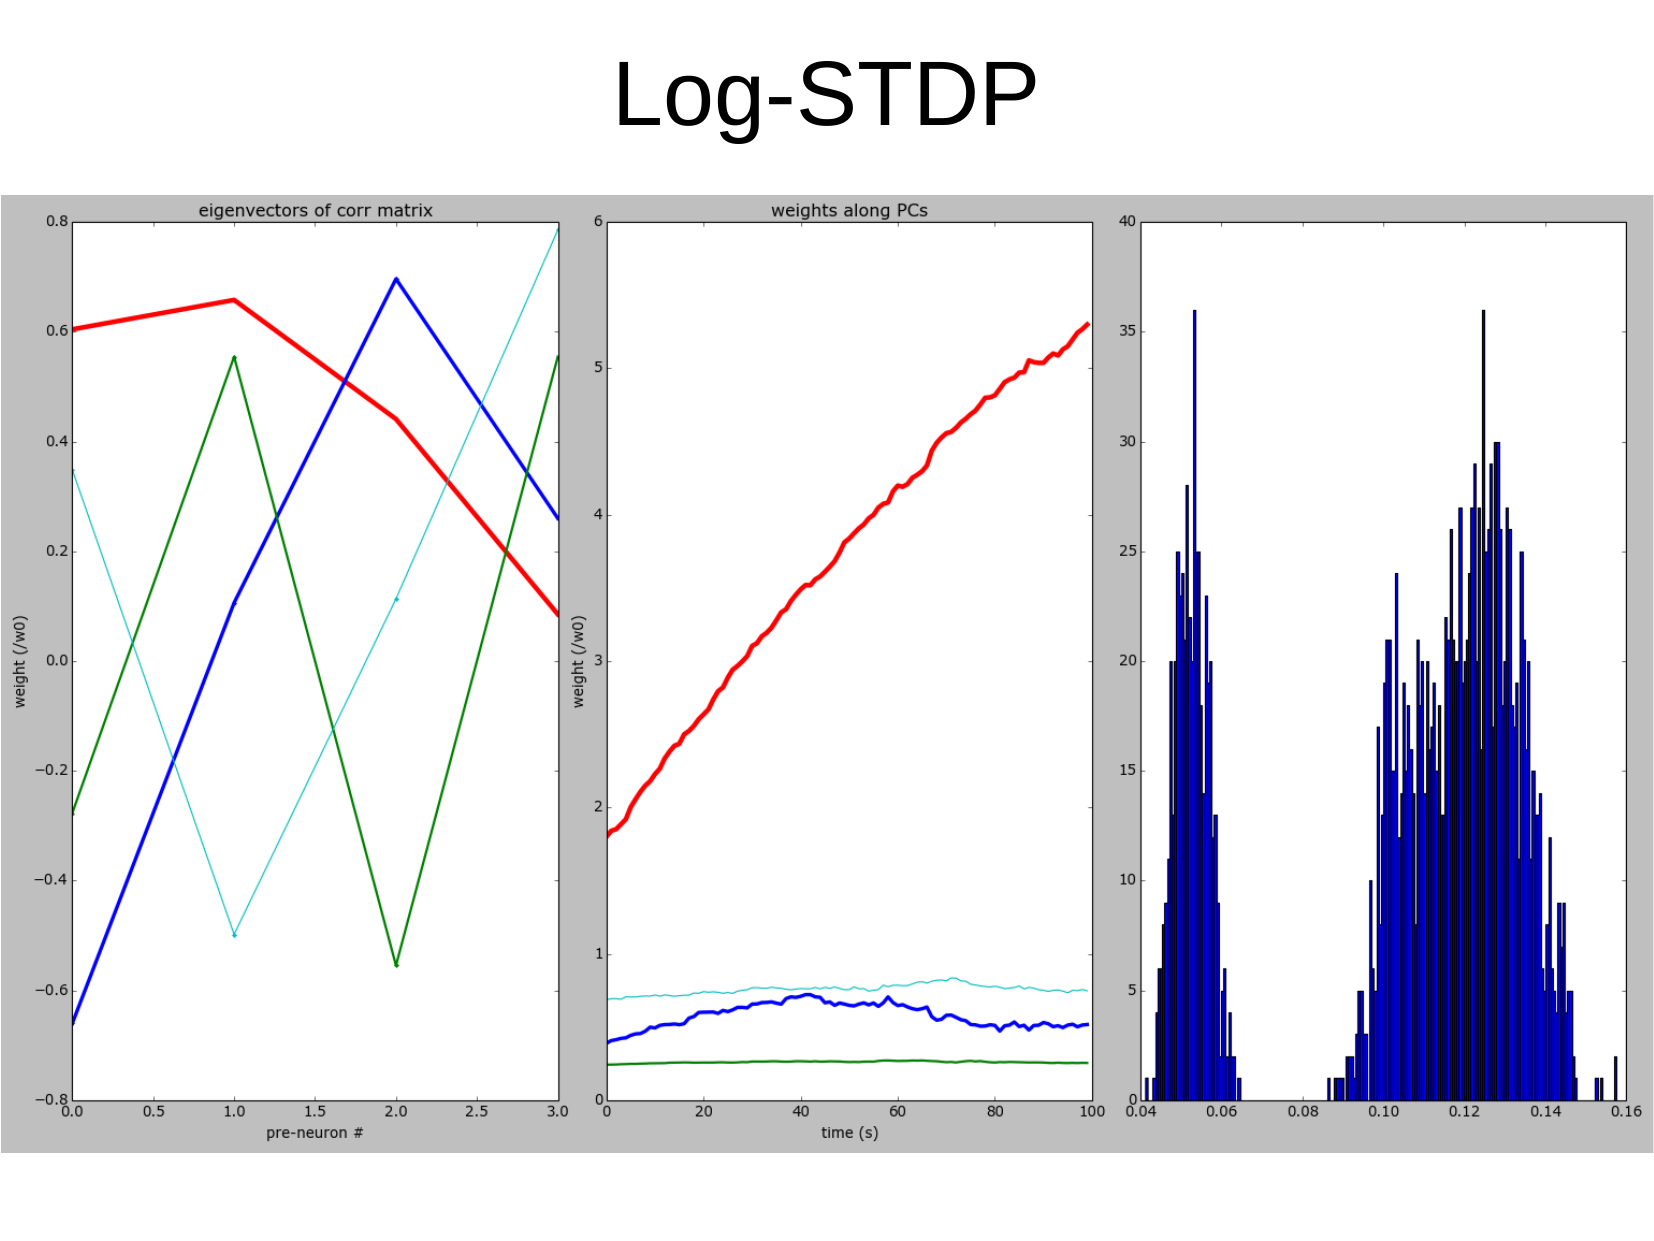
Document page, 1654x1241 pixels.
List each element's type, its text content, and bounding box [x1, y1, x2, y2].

title Log-STDP [82, 0, 1571, 195]
picture [1, 195, 1654, 1153]
